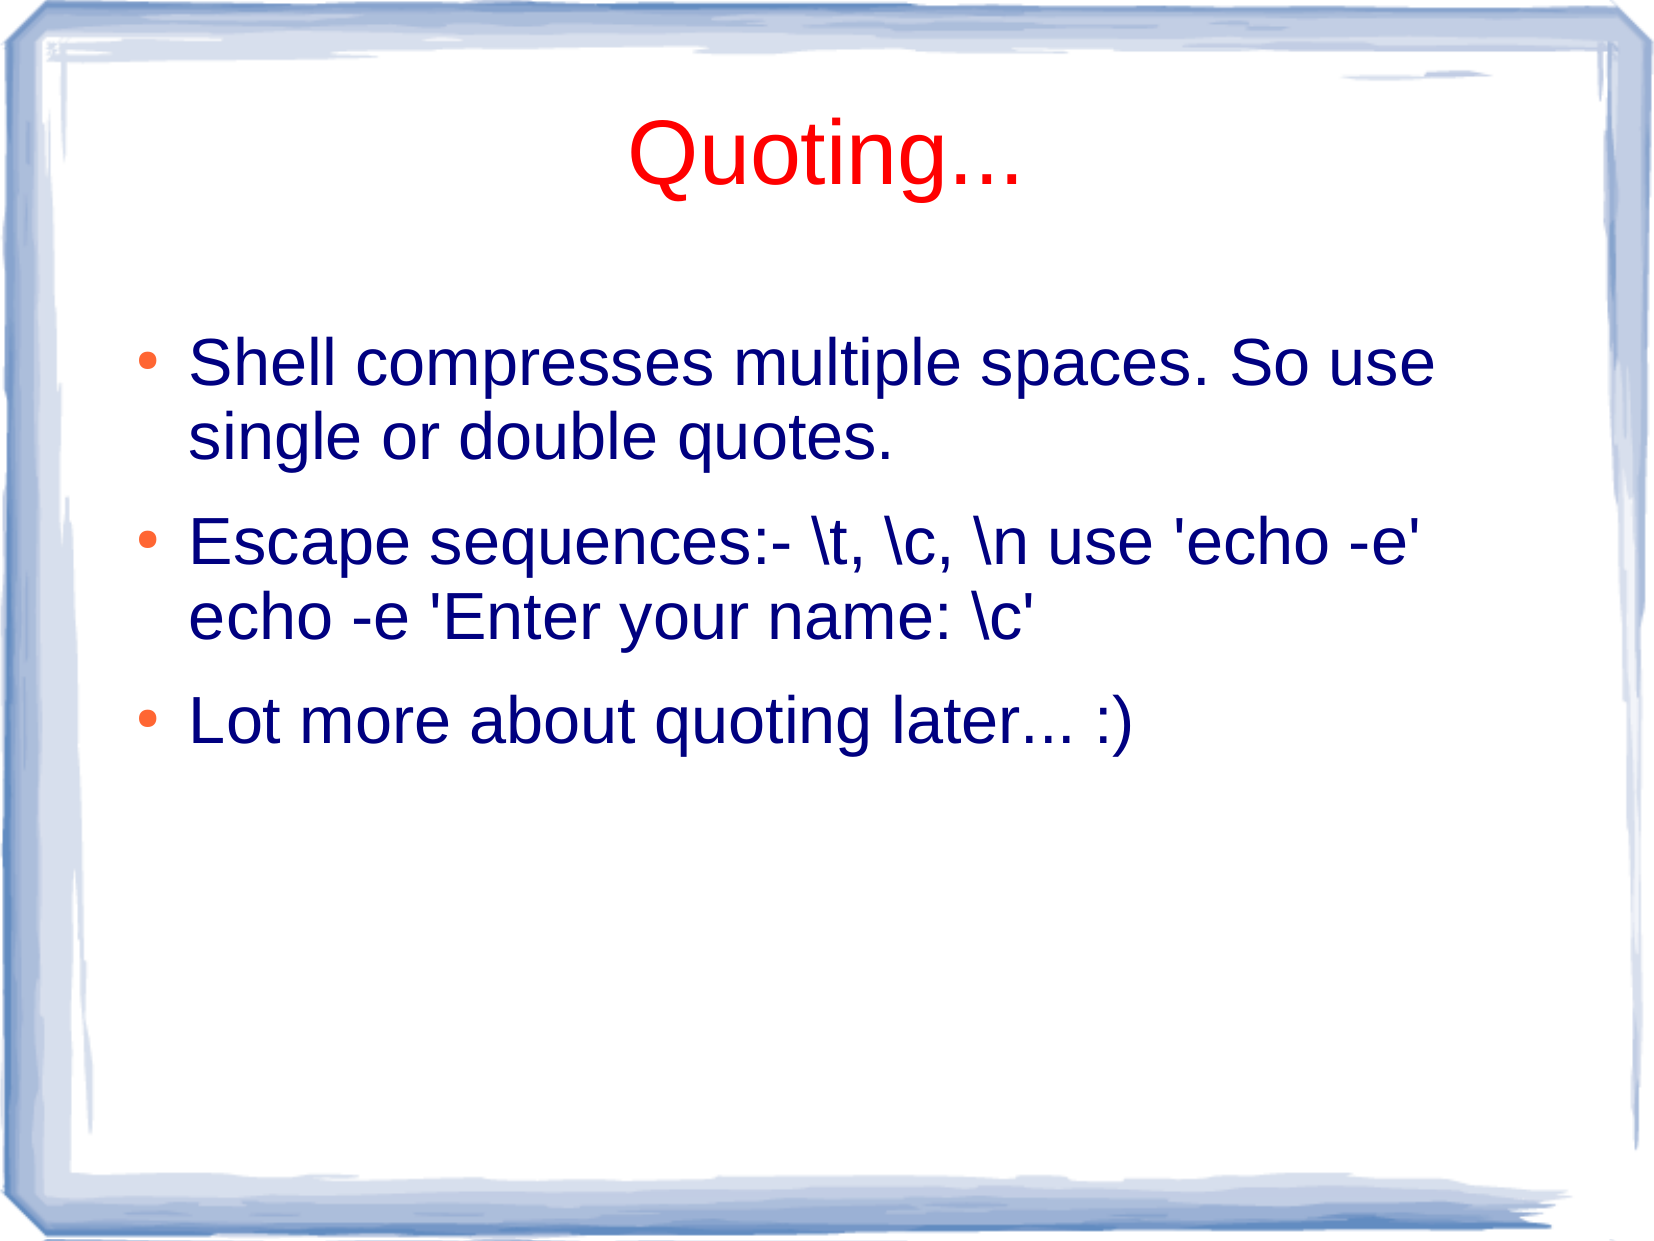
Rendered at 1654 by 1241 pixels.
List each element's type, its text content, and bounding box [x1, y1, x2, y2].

picture [0, 0, 1654, 1241]
title Quoting... [82, 56, 1571, 250]
list Shell compresses multiple spaces. So use single or double quotes. Escape sequences:- \t, \c, \n use 'echo -e' echo -e 'Enter your name: \c' Lot more about quoting later... :) [118, 324, 1571, 990]
